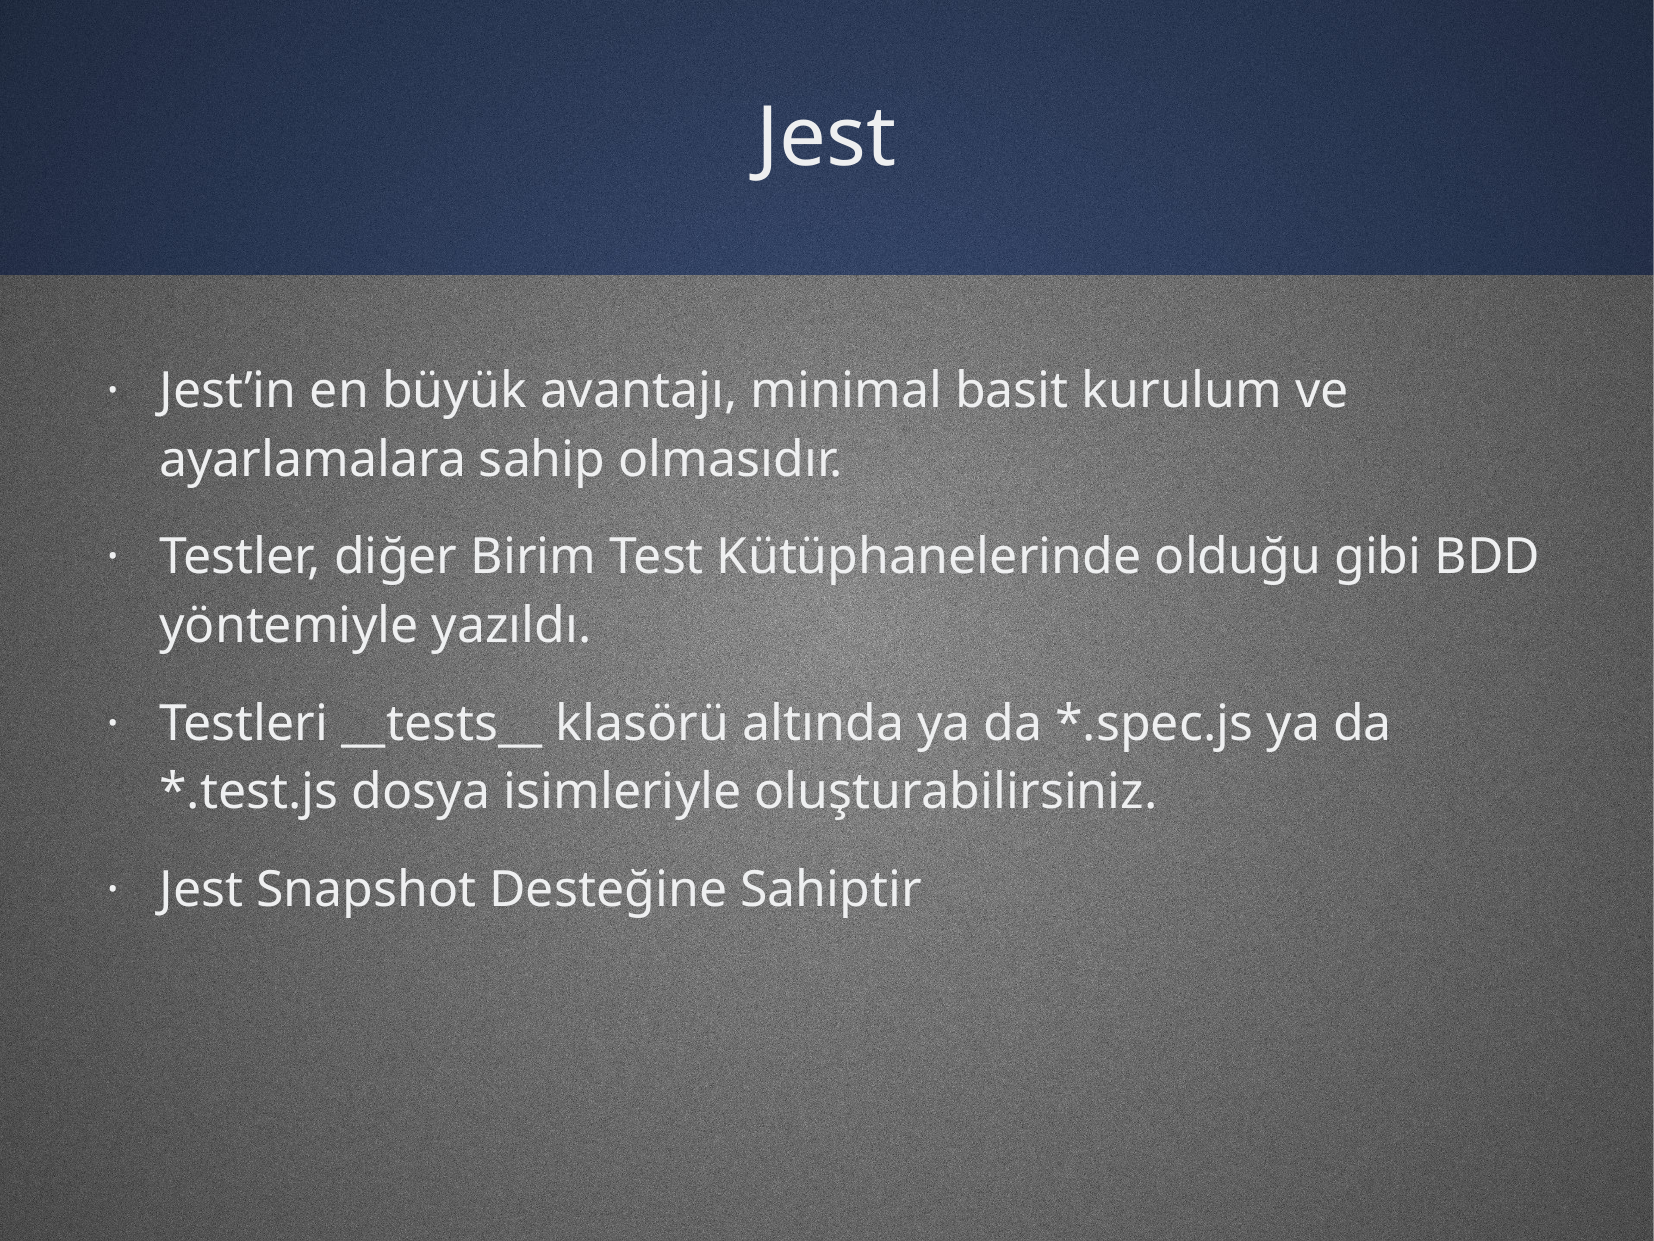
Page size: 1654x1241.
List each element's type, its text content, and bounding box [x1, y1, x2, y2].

list Jest’in en büyük avantajı, minimal basit kurulum ve ayarlamalara sahip olmasıdır. Testler, diğer Birim Test Kütüphanelerinde olduğu gibi BDD yöntemiyle yazıldı. Testleri __tests__ klasörü altında ya da *.spec.js ya da *.test.js dosya isimleriyle oluşturabilirsiniz. Jest Snapshot Desteğine Sahiptir [88, 354, 1565, 1063]
picture [0, 0, 1654, 1241]
title Jest [88, 29, 1565, 237]
